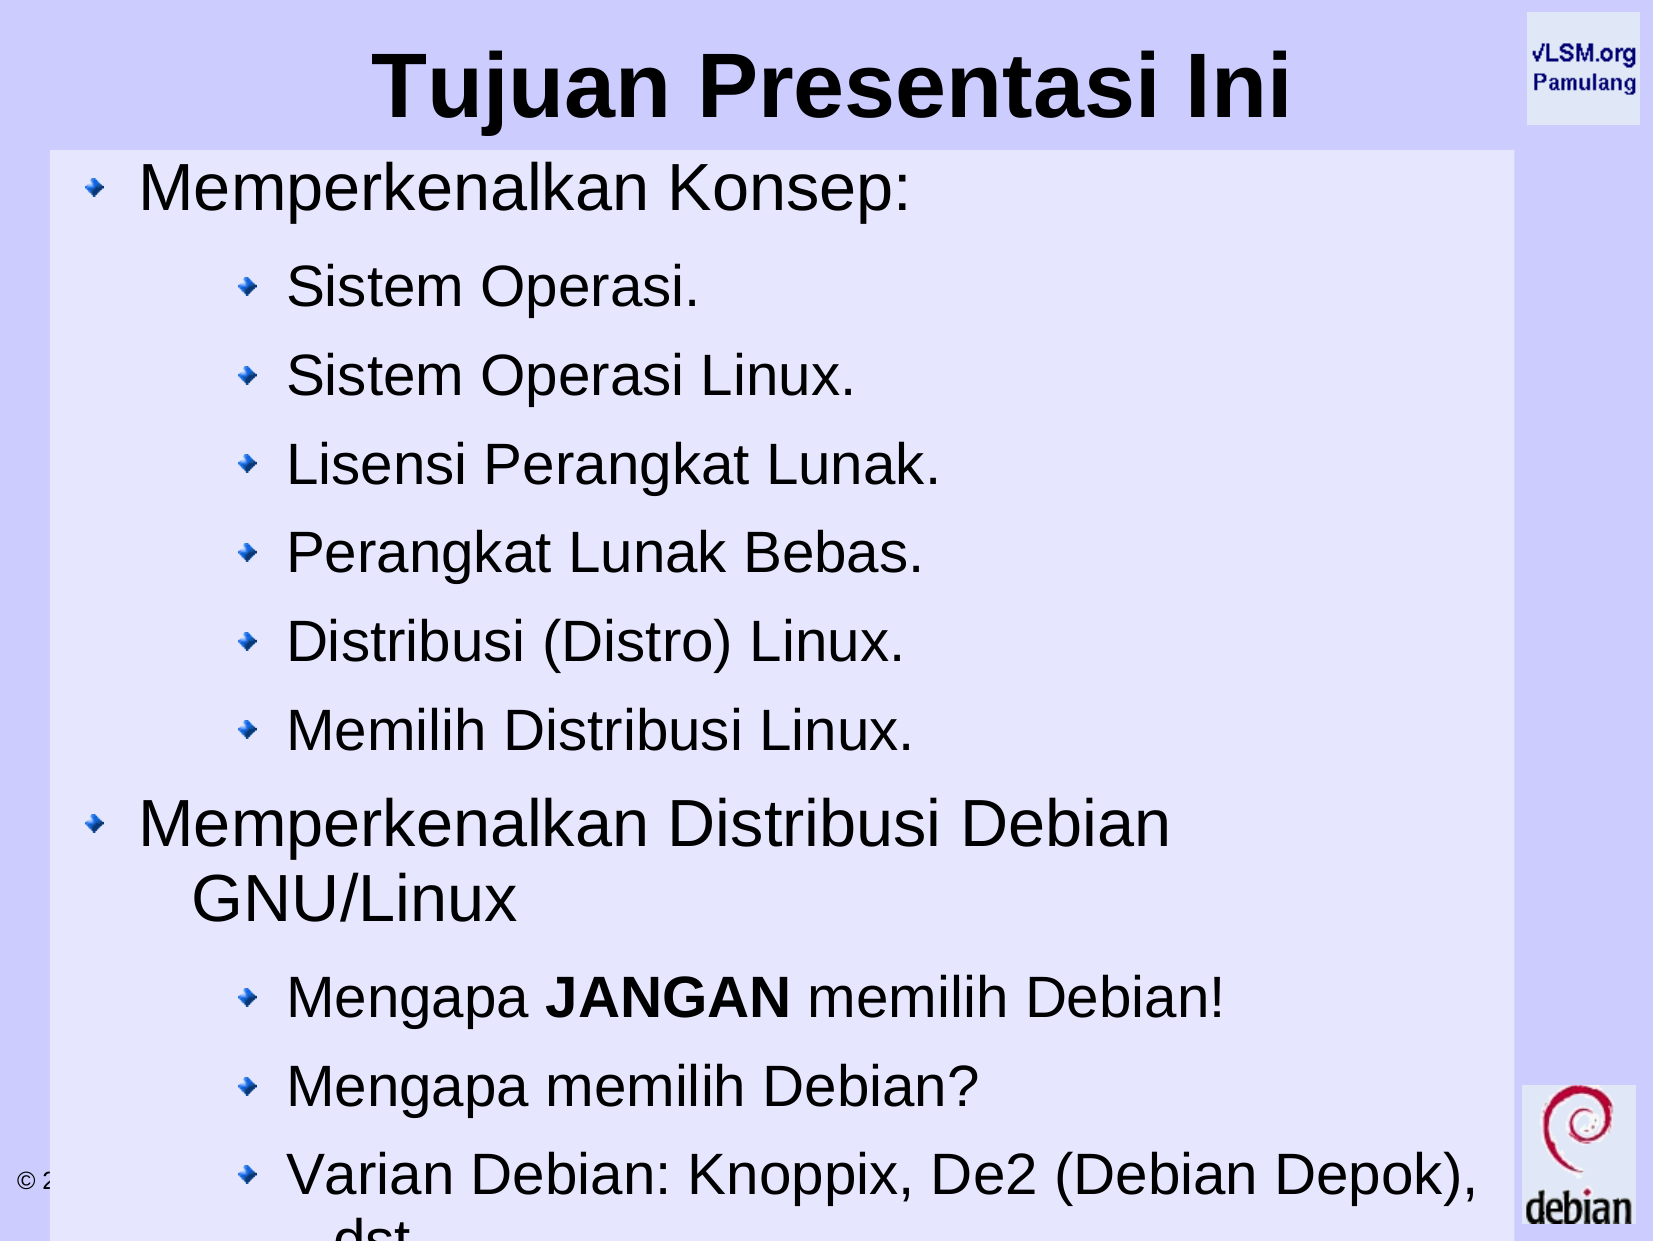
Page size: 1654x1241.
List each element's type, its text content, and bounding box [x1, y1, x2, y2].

picture [1527, 12, 1640, 125]
list Memperkenalkan Konsep: Sistem Operasi. Sistem Operasi Linux. Lisensi Perangkat Lunak. Perangkat Lunak Bebas. Distribusi (Distro) Linux. Memilih Distribusi Linux. Memperkenalkan Distribusi Debian GNU/Linux Mengapa JANGAN memilih Debian! Mengapa memilih Debian? Varian Debian: Knoppix, De2 (Debian Depok), dst. [49, 149, 1515, 1133]
title Tujuan Presentasi Ini [40, 31, 1625, 142]
picture [1522, 1085, 1636, 1224]
picture [238, 1165, 257, 1184]
